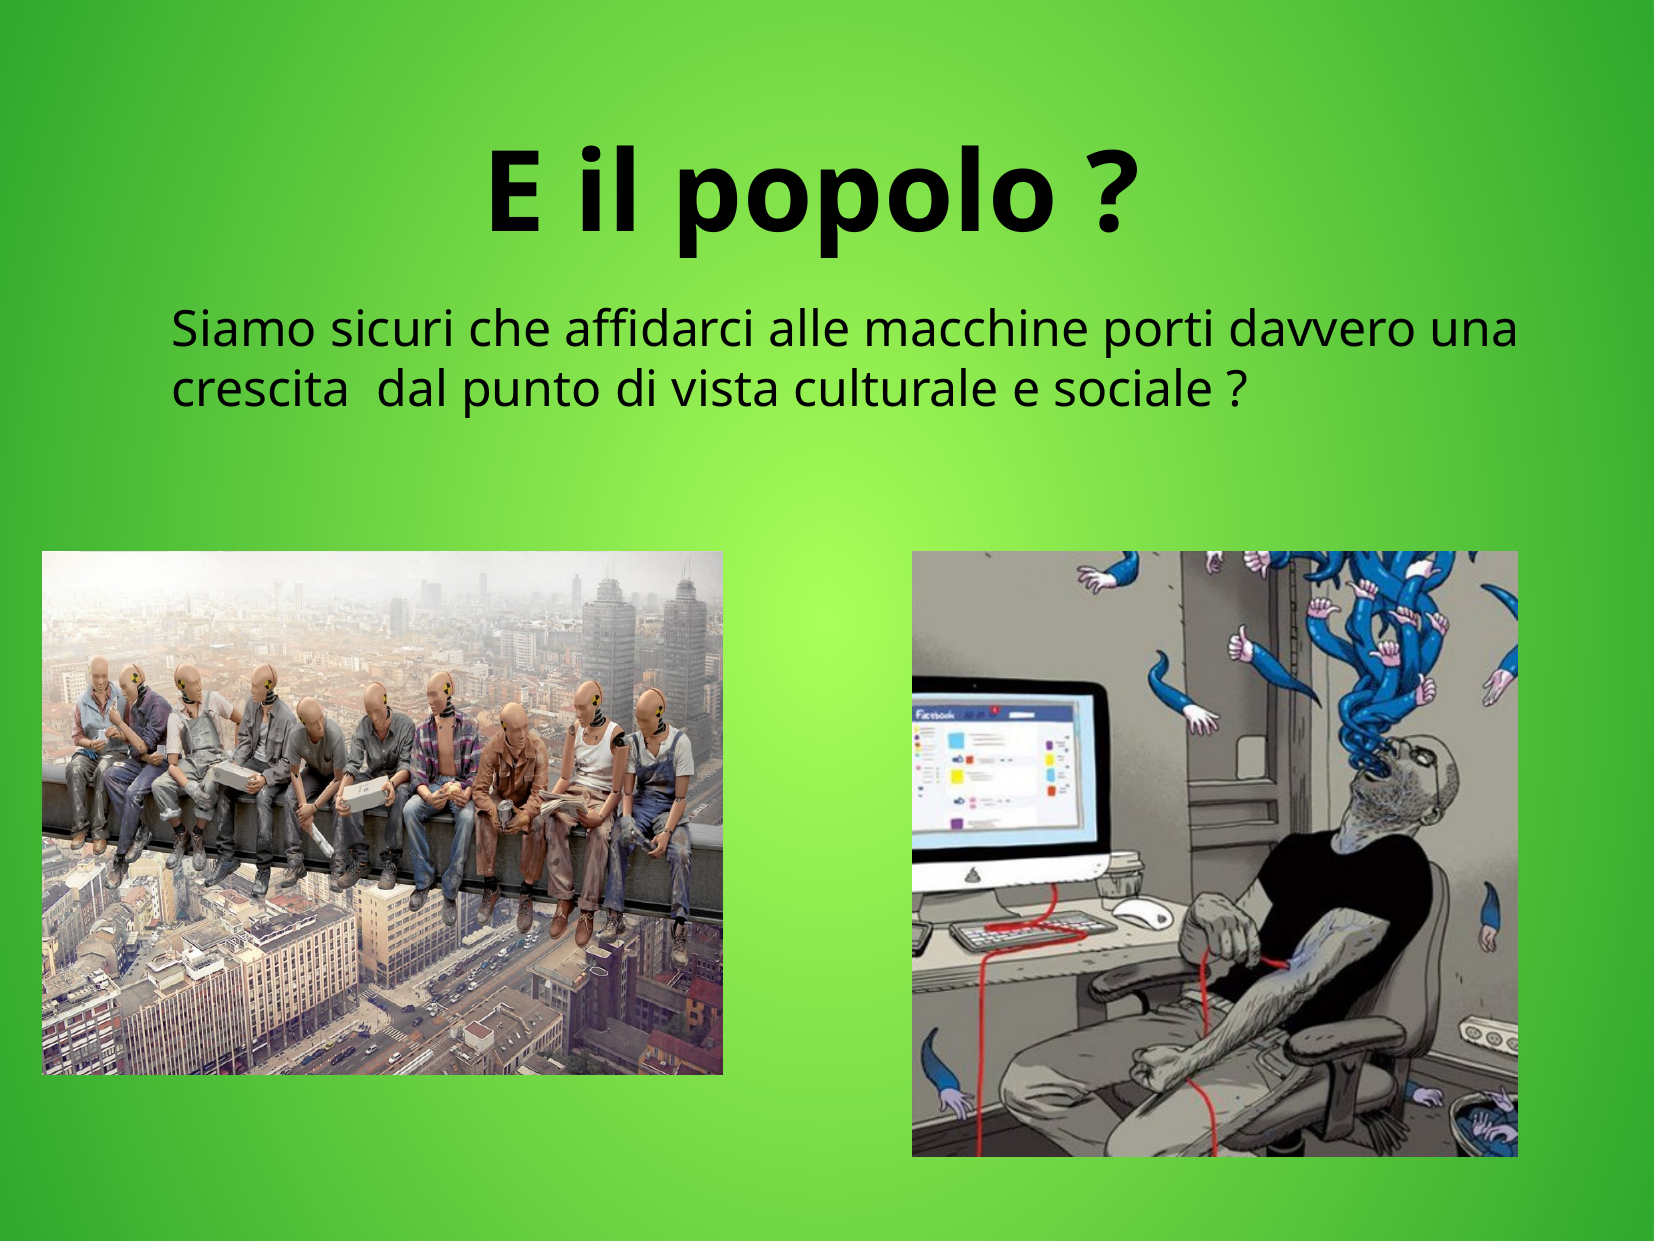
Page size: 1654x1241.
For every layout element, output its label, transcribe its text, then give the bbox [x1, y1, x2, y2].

list Siamo sicuri che affidarci alle macchine porti davvero una crescita dal punto di vista culturale e sociale ? [99, 289, 1554, 1075]
picture [912, 551, 1518, 1157]
title E il popolo ? [99, 19, 1554, 262]
picture [42, 551, 723, 1075]
